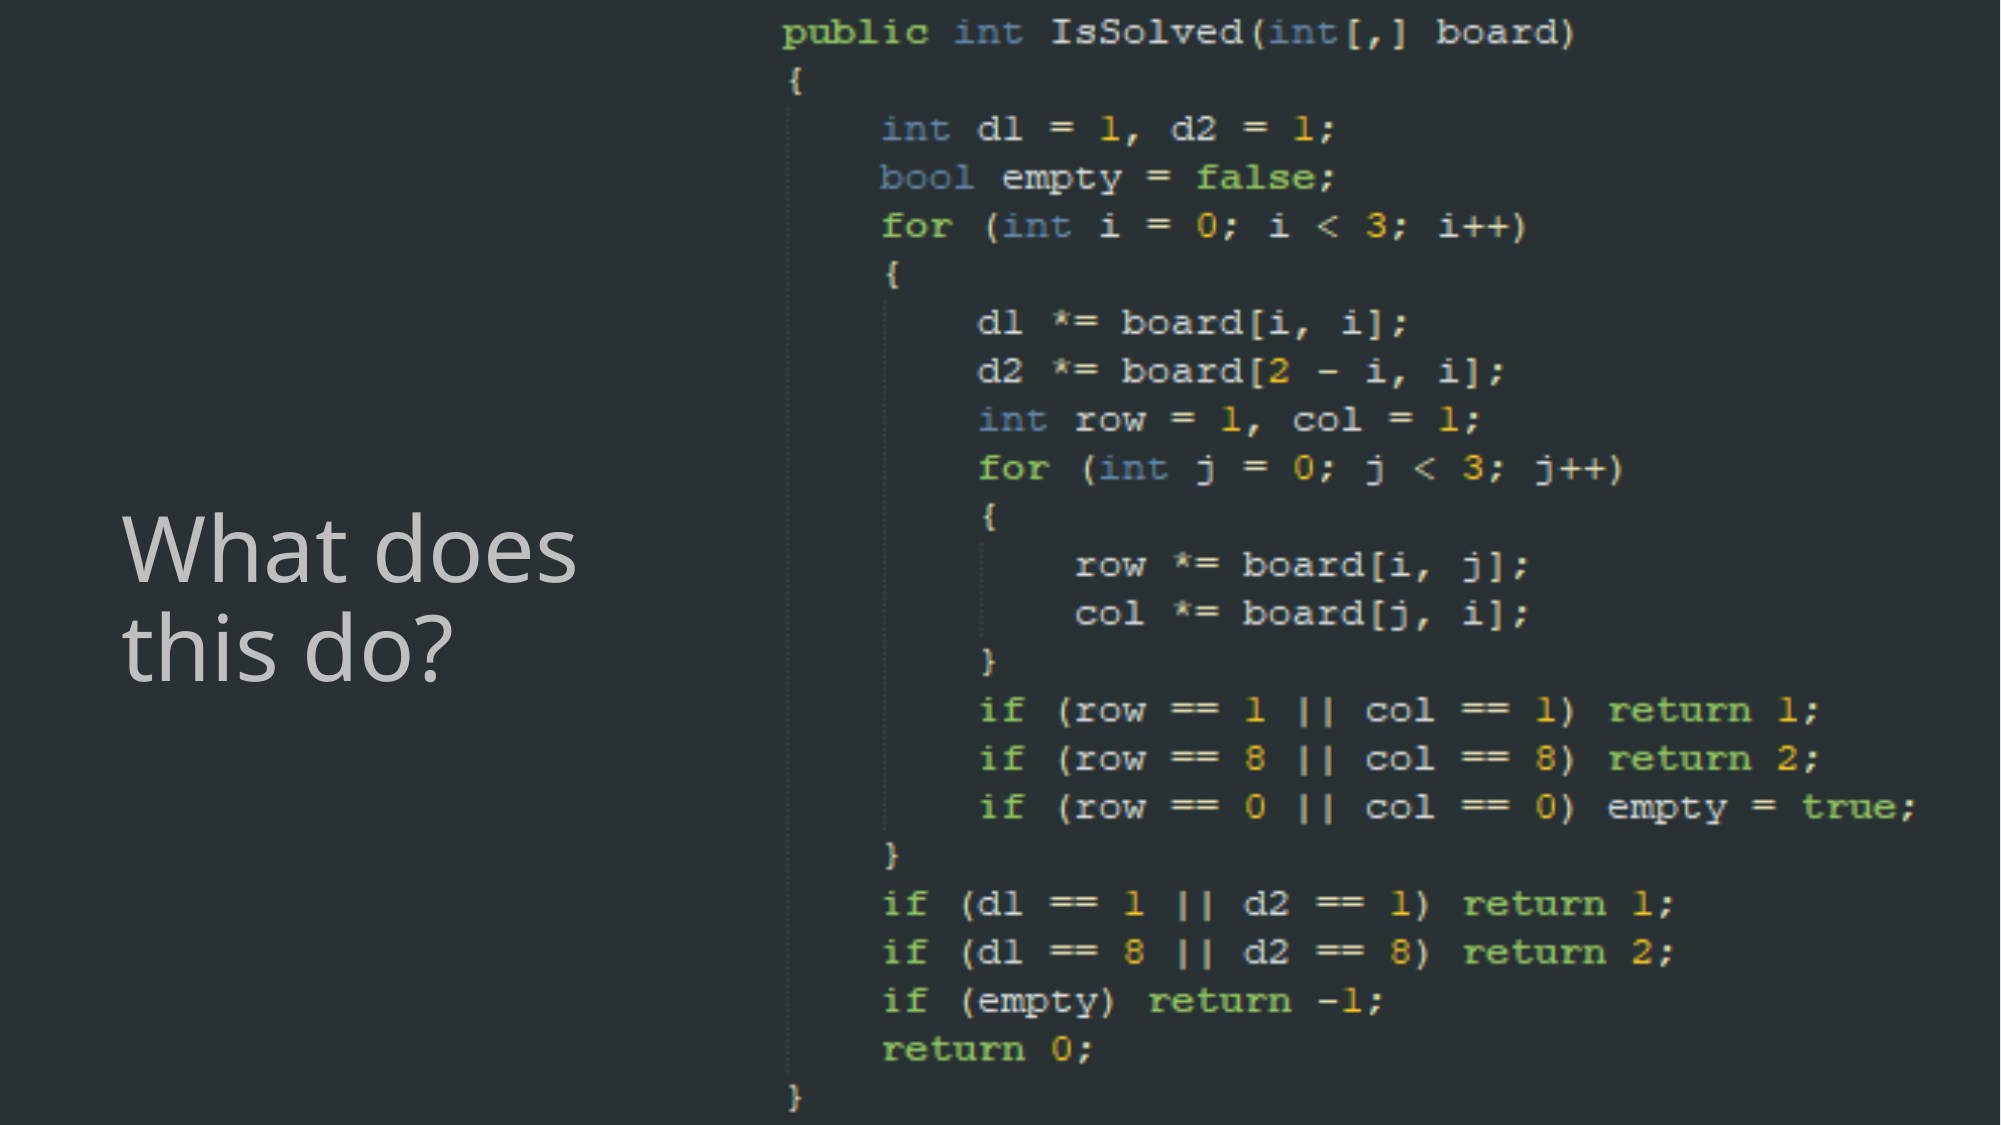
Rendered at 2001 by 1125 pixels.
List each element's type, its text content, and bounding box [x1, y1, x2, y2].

title What does this do? [106, 104, 661, 710]
picture [763, 0, 2000, 1125]
